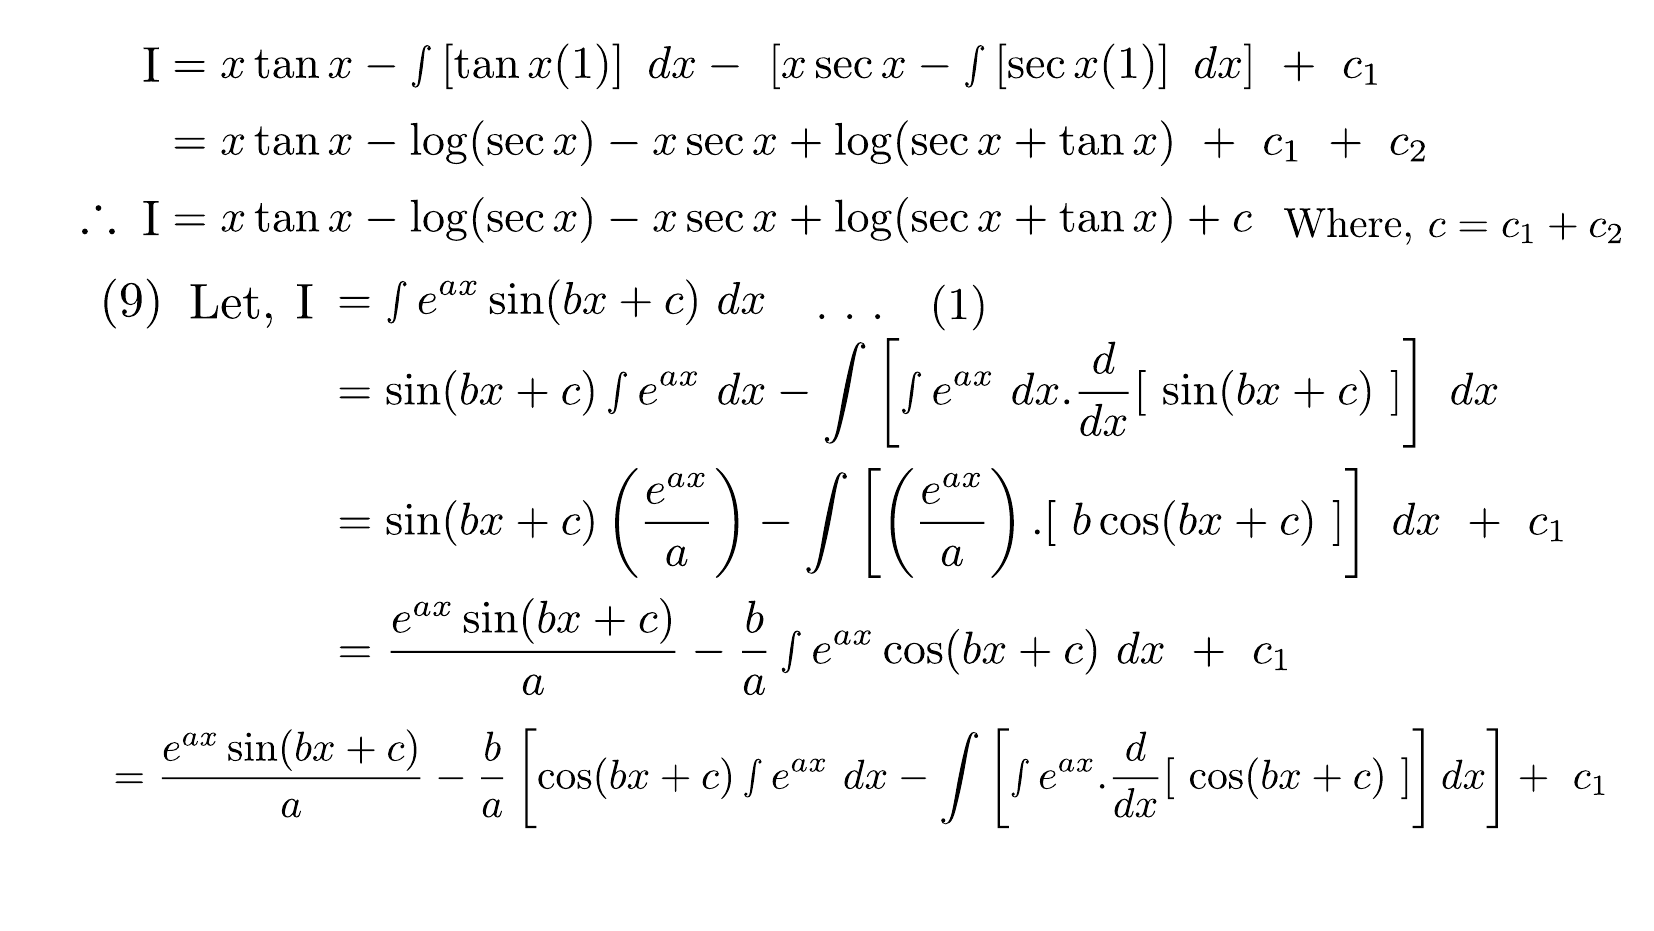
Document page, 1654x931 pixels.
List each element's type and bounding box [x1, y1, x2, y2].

text_box [190, 284, 272, 328]
text_box [143, 201, 159, 236]
text_box [817, 284, 984, 331]
text_box [174, 120, 1425, 167]
text_box [339, 468, 1563, 578]
title [47, 36, 1607, 898]
text_box [1284, 207, 1621, 245]
text_box [339, 598, 1287, 696]
text_box [339, 338, 1498, 448]
text_box [143, 47, 159, 82]
text_box [297, 284, 313, 319]
text_box [174, 43, 1377, 90]
text_box [339, 279, 765, 326]
text_box [115, 728, 1605, 829]
text_box [174, 197, 1252, 243]
text_box [101, 278, 159, 329]
text_box [82, 205, 115, 235]
